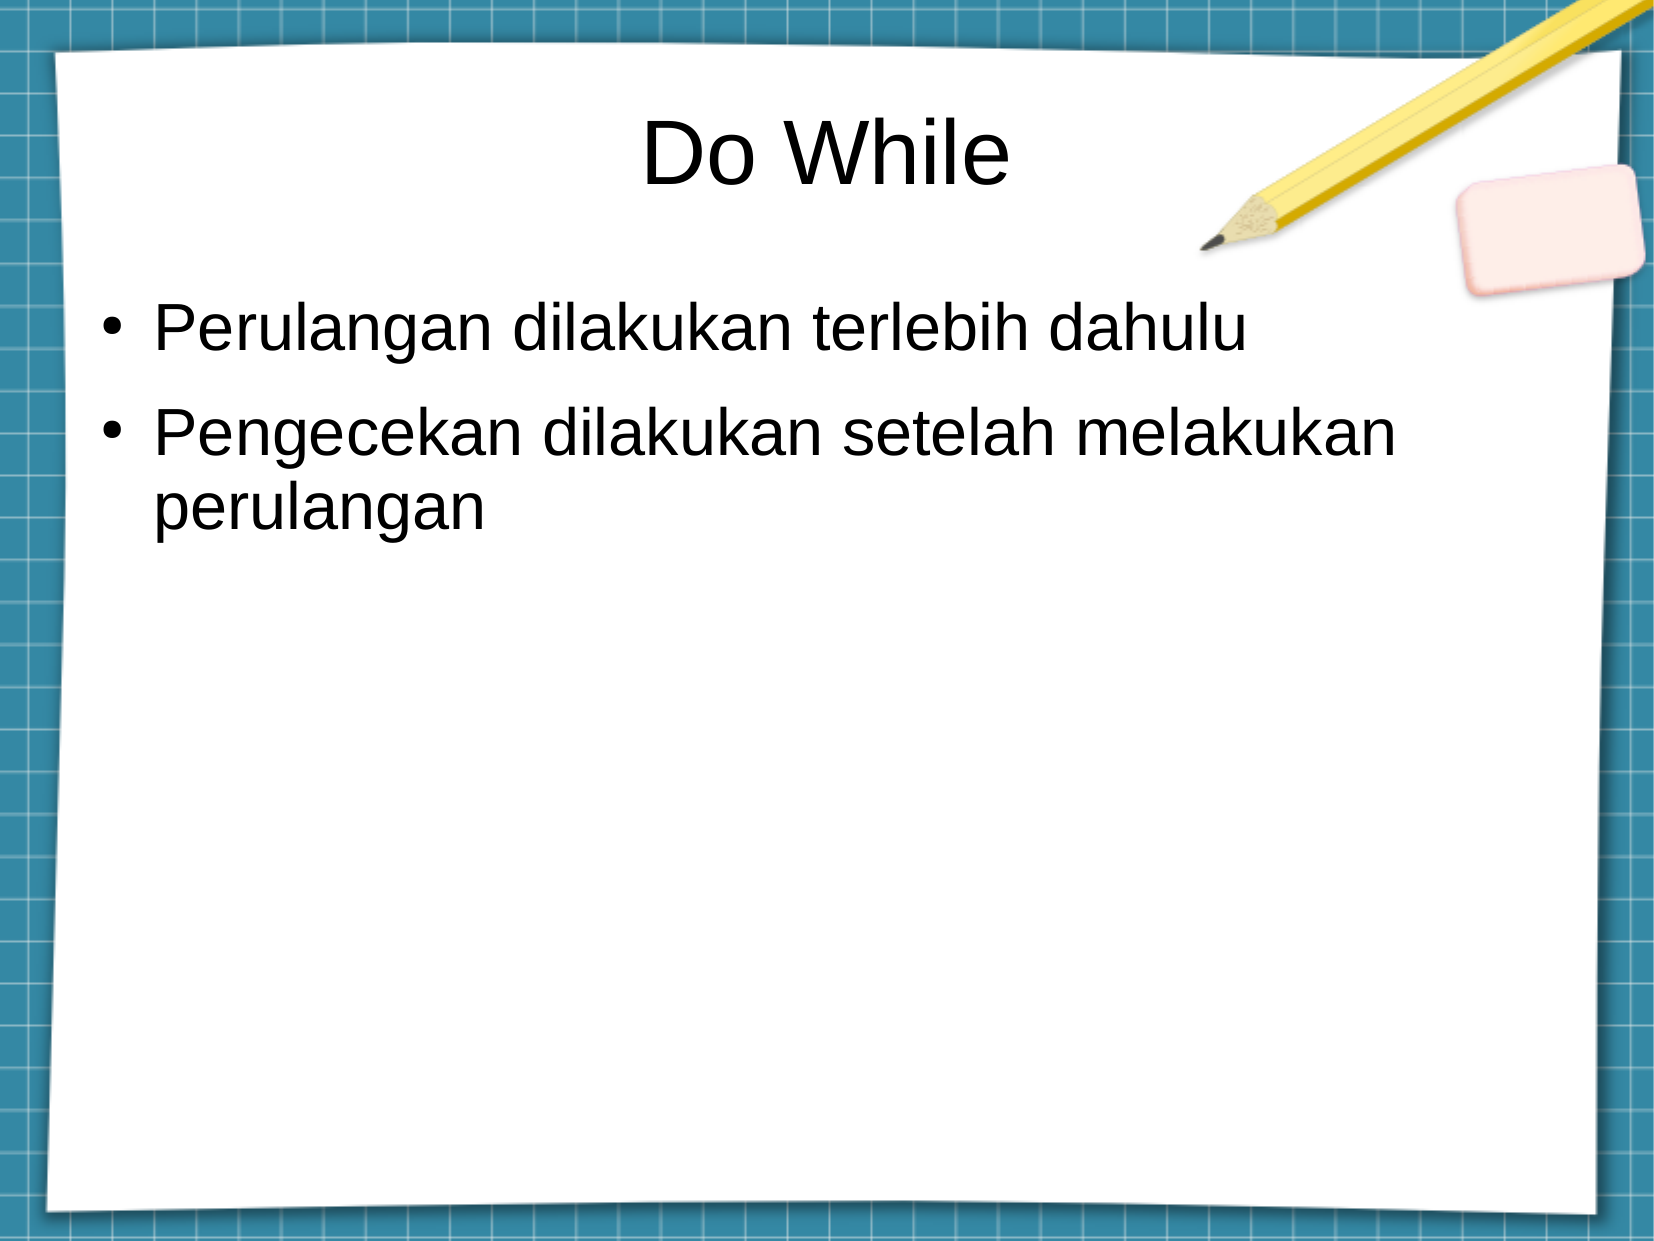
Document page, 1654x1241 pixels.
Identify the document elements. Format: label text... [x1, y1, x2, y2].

title Do While [82, 49, 1571, 257]
list Perulangan dilakukan terlebih dahulu Pengecekan dilakukan setelah melakukan perulangan [82, 290, 1571, 1010]
picture [0, 0, 1654, 1241]
